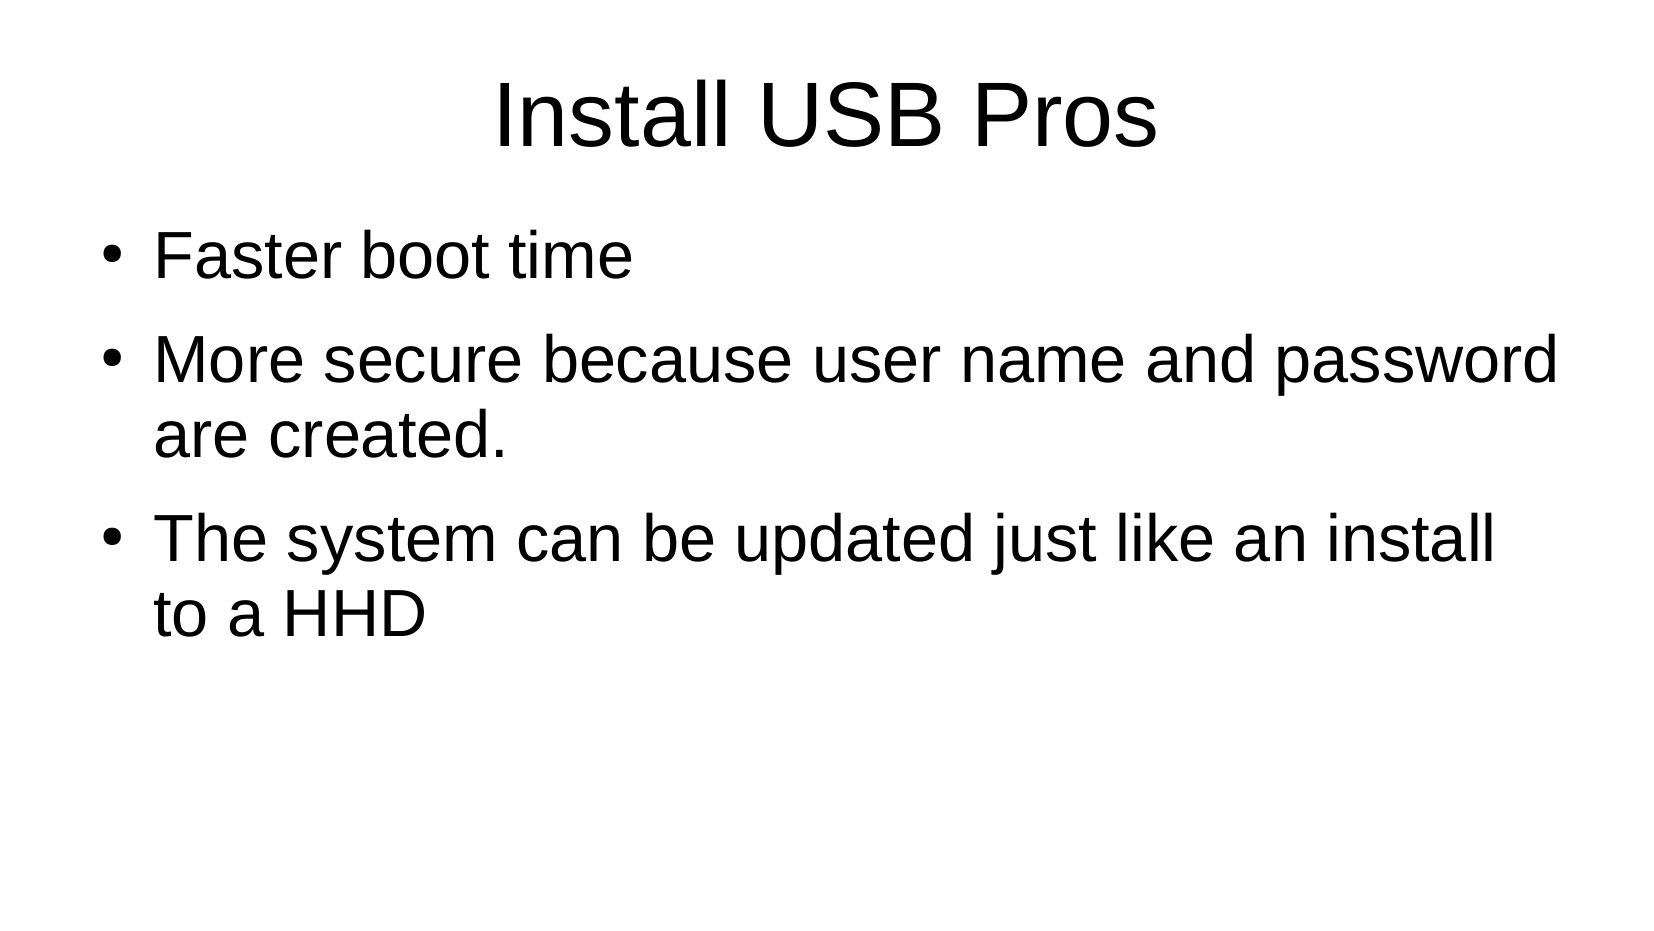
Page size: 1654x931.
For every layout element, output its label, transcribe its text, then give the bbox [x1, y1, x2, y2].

title Install USB Pros [82, 37, 1571, 193]
list Faster boot time More secure because user name and password are created. The system can be updated just like an install to a HHD [82, 217, 1571, 758]
